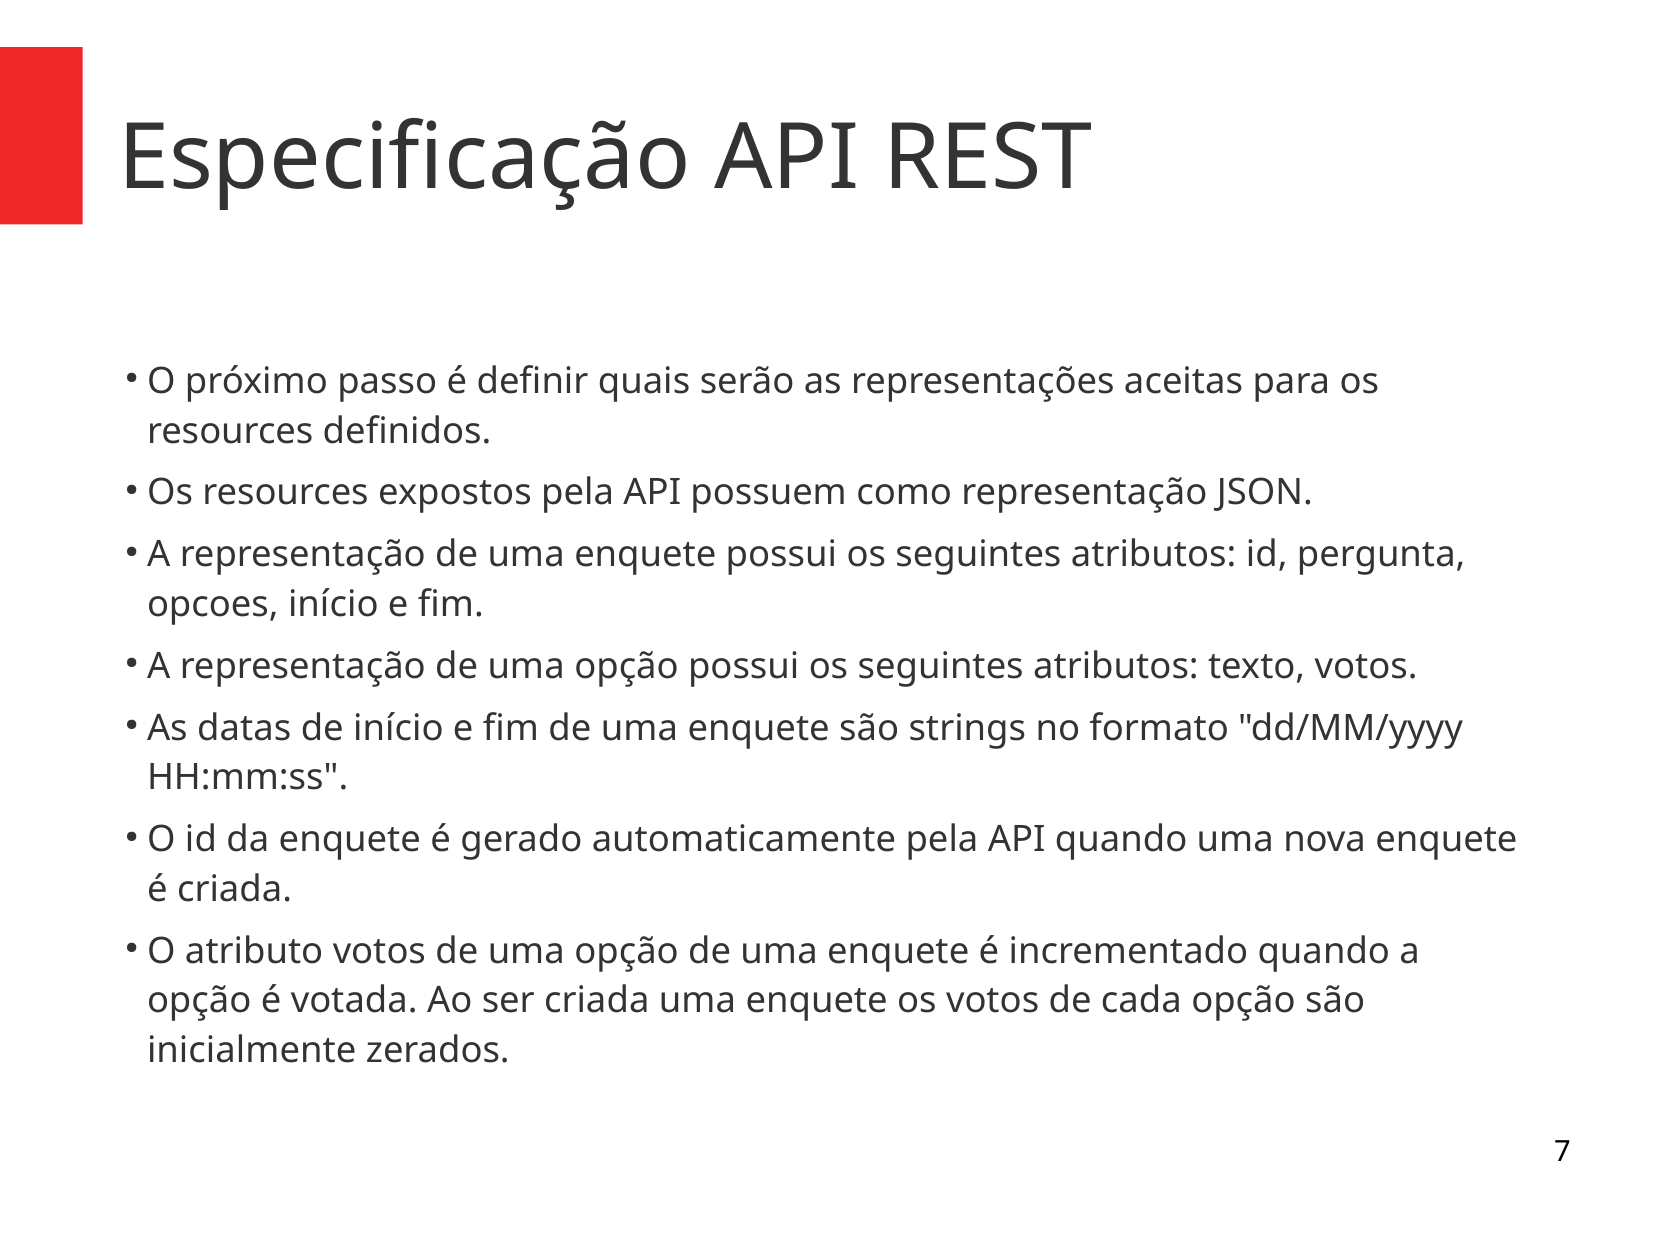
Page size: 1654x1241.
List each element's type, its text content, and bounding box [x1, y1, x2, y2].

title Especificação API REST [118, 49, 1571, 257]
list O próximo passo é definir quais serão as representações aceitas para os resources definidos. Os resources expostos pela API possuem como representação JSON. A representação de uma enquete possui os seguintes atributos: id, pergunta, opcoes, início e fim. A representação de uma opção possui os seguintes atributos: texto, votos. As datas de início e fim de uma enquete são strings no formato "dd/MM/yyyy HH:mm:ss". O id da enquete é gerado automaticamente pela API quando uma nova enquete é criada. O atributo votos de uma opção de uma enquete é incrementado quando a opção é votada. Ao ser criada uma enquete os votos de cada opção são inicialmente zerados. [118, 354, 1536, 1074]
